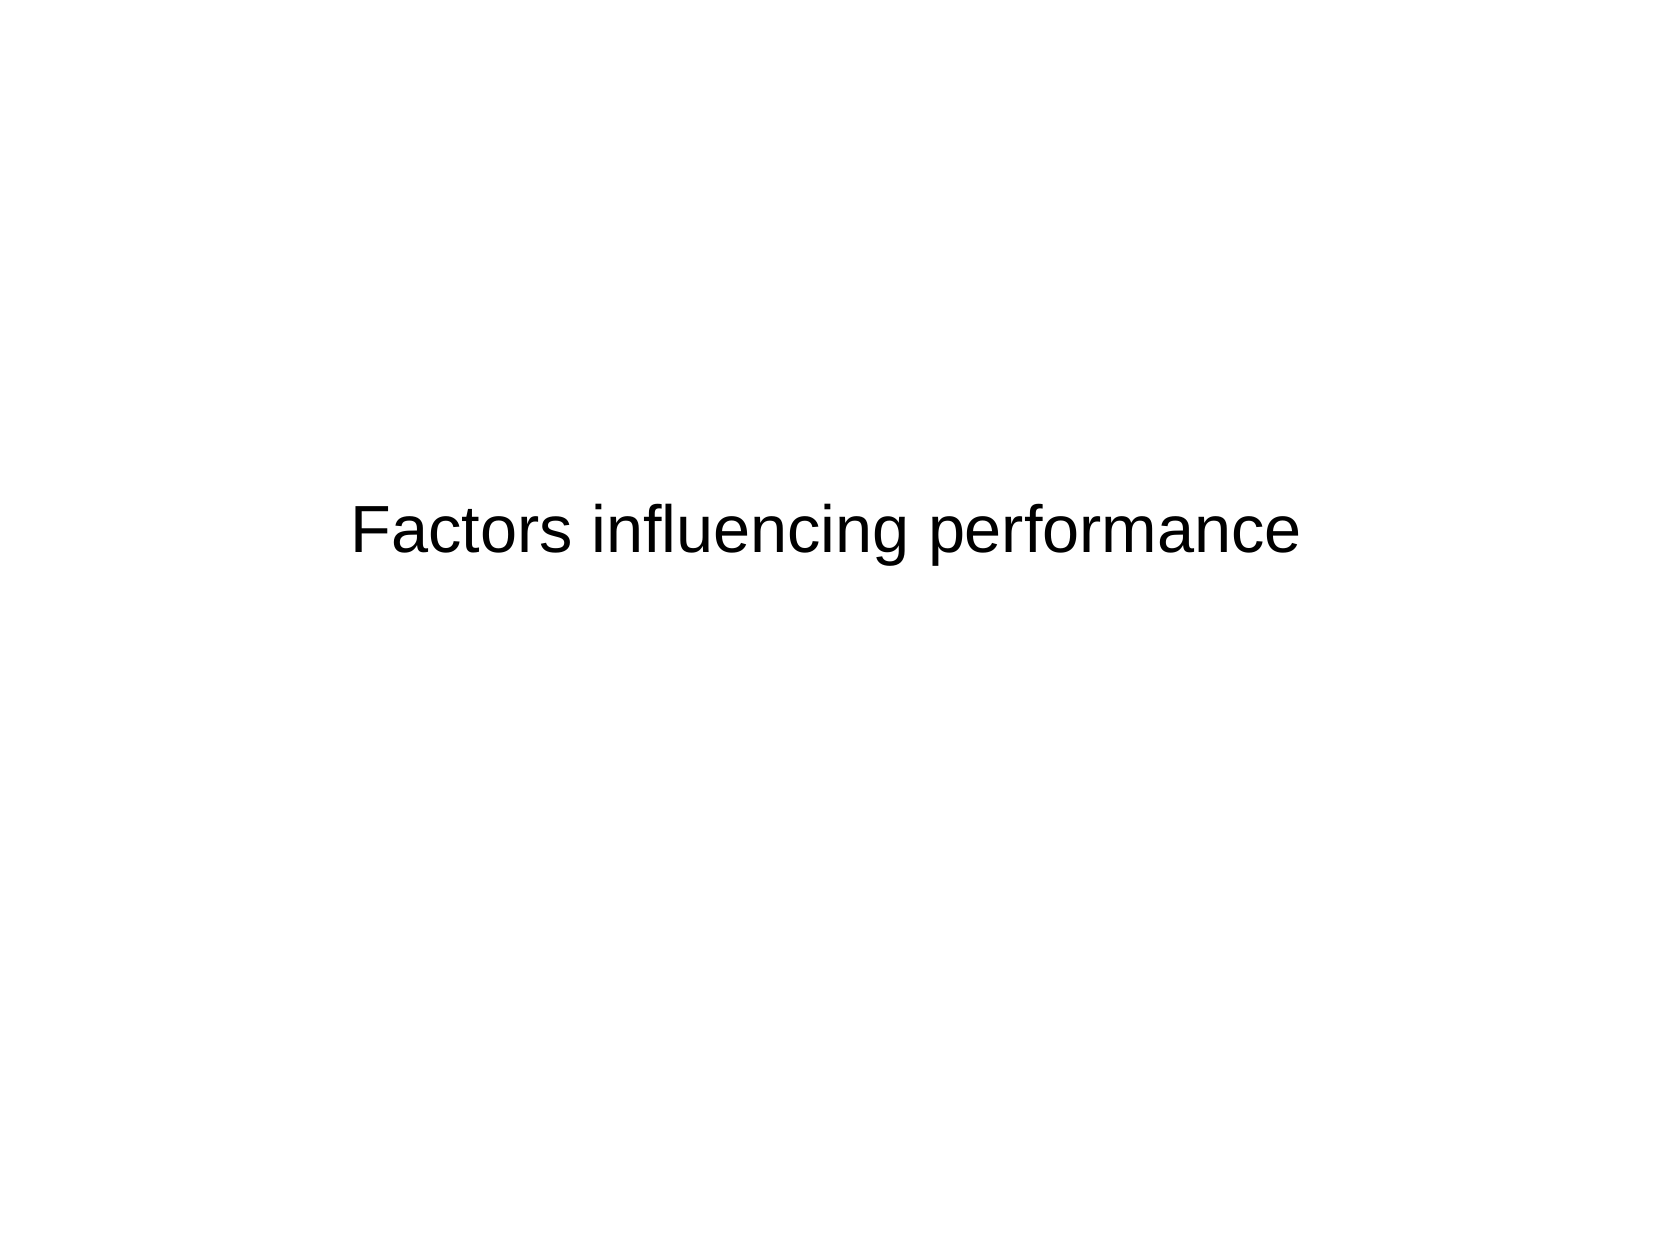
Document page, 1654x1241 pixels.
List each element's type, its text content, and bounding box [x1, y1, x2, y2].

subtitle Factors influencing performance [82, 49, 1571, 1010]
